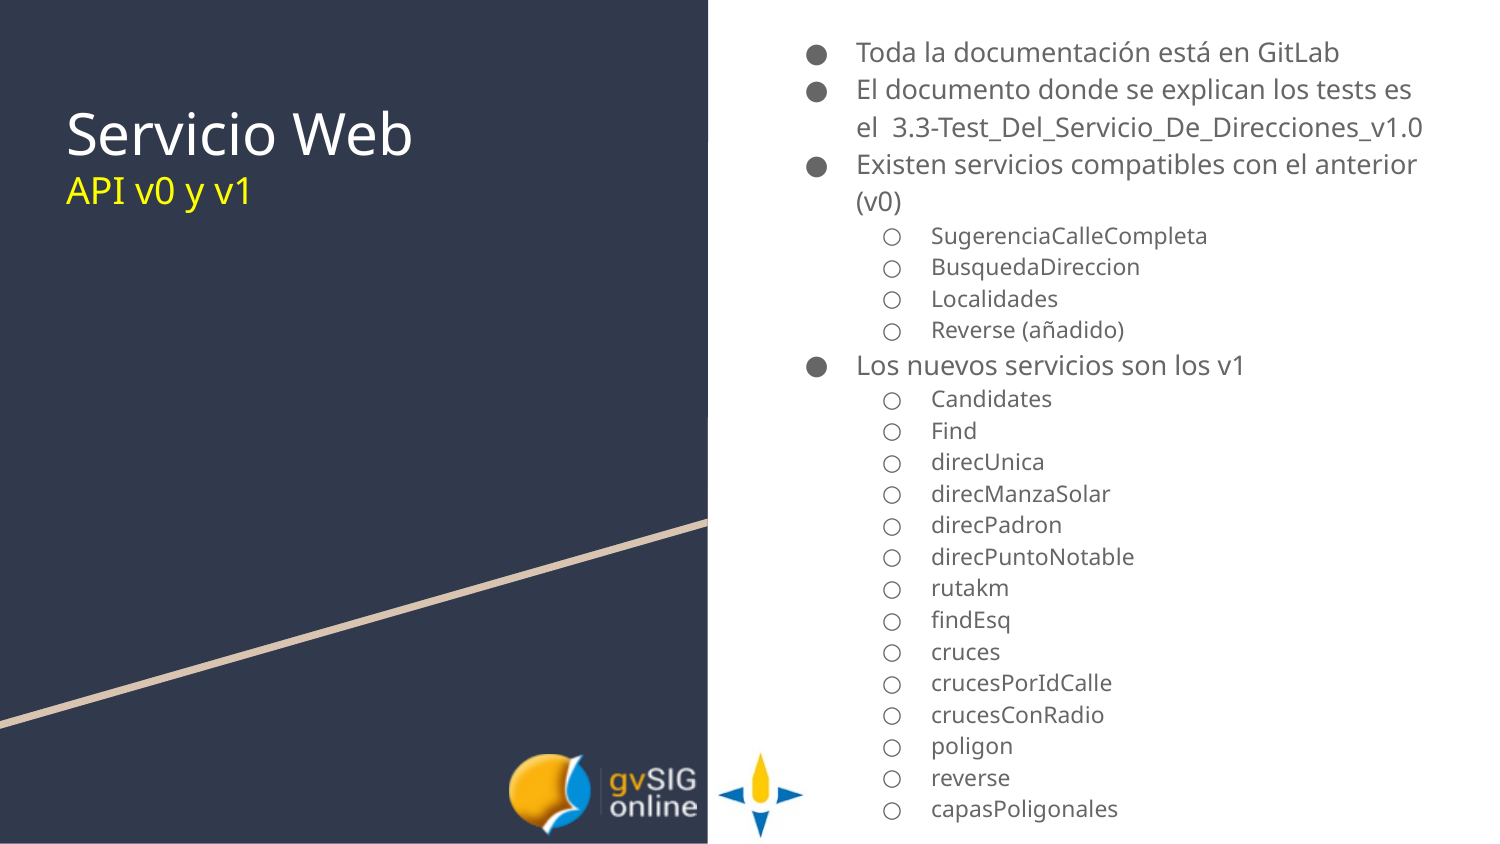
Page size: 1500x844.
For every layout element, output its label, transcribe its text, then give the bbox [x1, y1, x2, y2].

list Toda la documentación está en GitLab El documento donde se explican los tests es el 3.3-Test_Del_Servicio_De_Direcciones_v1.0 Existen servicios compatibles con el anterior (v0) SugerenciaCalleCompleta BusquedaDireccion Localidades Reverse (añadido) Los nuevos servicios son los v1 Candidates Find direcUnica direcManzaSolar direcPadron direcPuntoNotable rutakm findEsq cruces crucesPorIdCalle crucesConRadio poligon reverse capasPoligonales [765, 30, 1450, 806]
picture [509, 754, 697, 836]
picture [714, 747, 810, 843]
title Servicio Web API v0 y v1 [51, 82, 660, 494]
